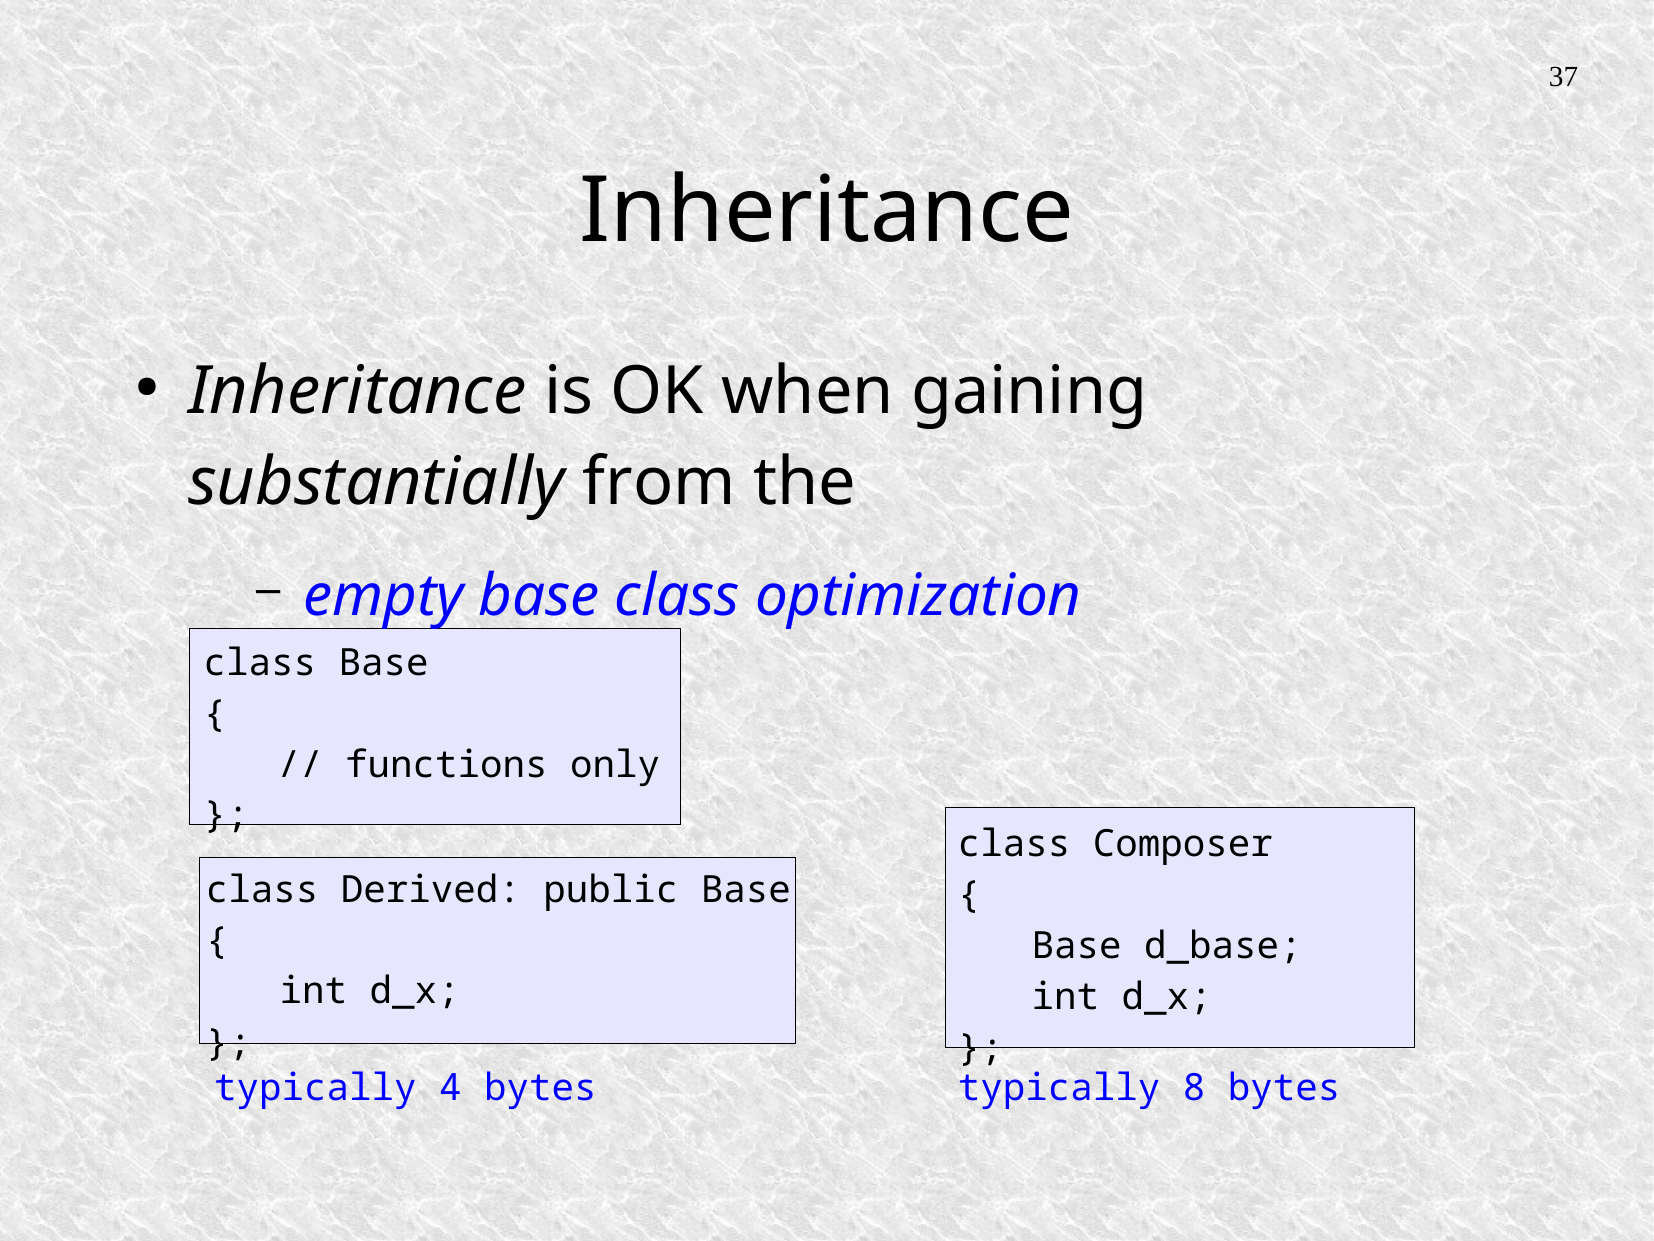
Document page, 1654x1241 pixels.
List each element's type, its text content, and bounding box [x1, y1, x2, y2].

picture [0, 0, 1654, 1241]
title Inheritance [121, 102, 1534, 311]
text_box class Composer { Base d_base; int d_x; }; [957, 816, 1302, 1034]
list Inheritance is OK when gaining substantially from the empty base class optimization [117, 342, 1530, 1124]
text_box typically 4 bytes [214, 1059, 597, 1104]
text_box class Base { // functions only }; [203, 634, 661, 810]
text_box typically 8 bytes [957, 1059, 1341, 1104]
text_box class Derived: public Base { int d_x; }; [205, 862, 791, 1037]
